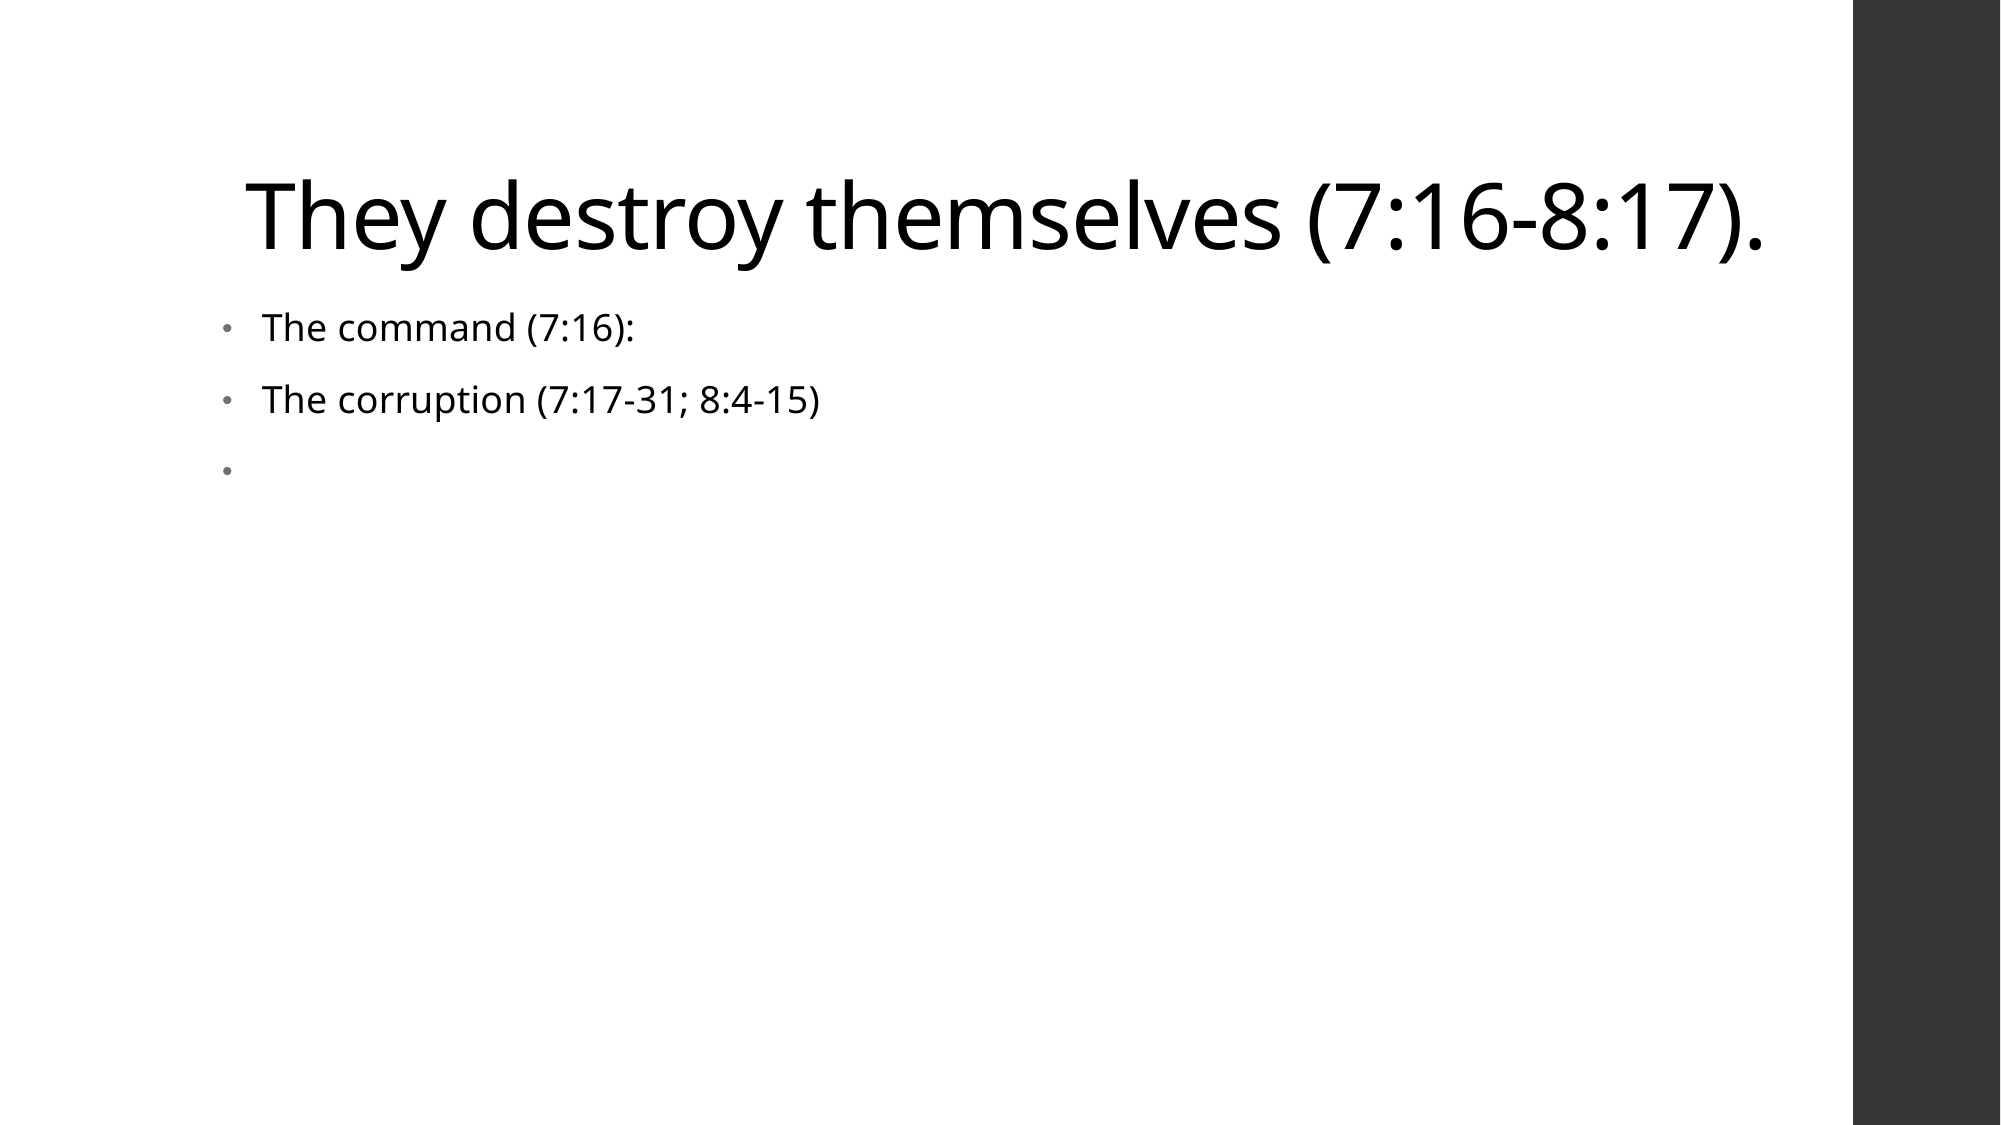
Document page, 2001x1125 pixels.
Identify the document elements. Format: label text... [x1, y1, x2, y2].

title They destroy themselves (7:16-8:17). [206, 60, 1797, 278]
list The command (7:16): The corruption (7:17-31; 8:4-15) [206, 299, 1617, 1014]
